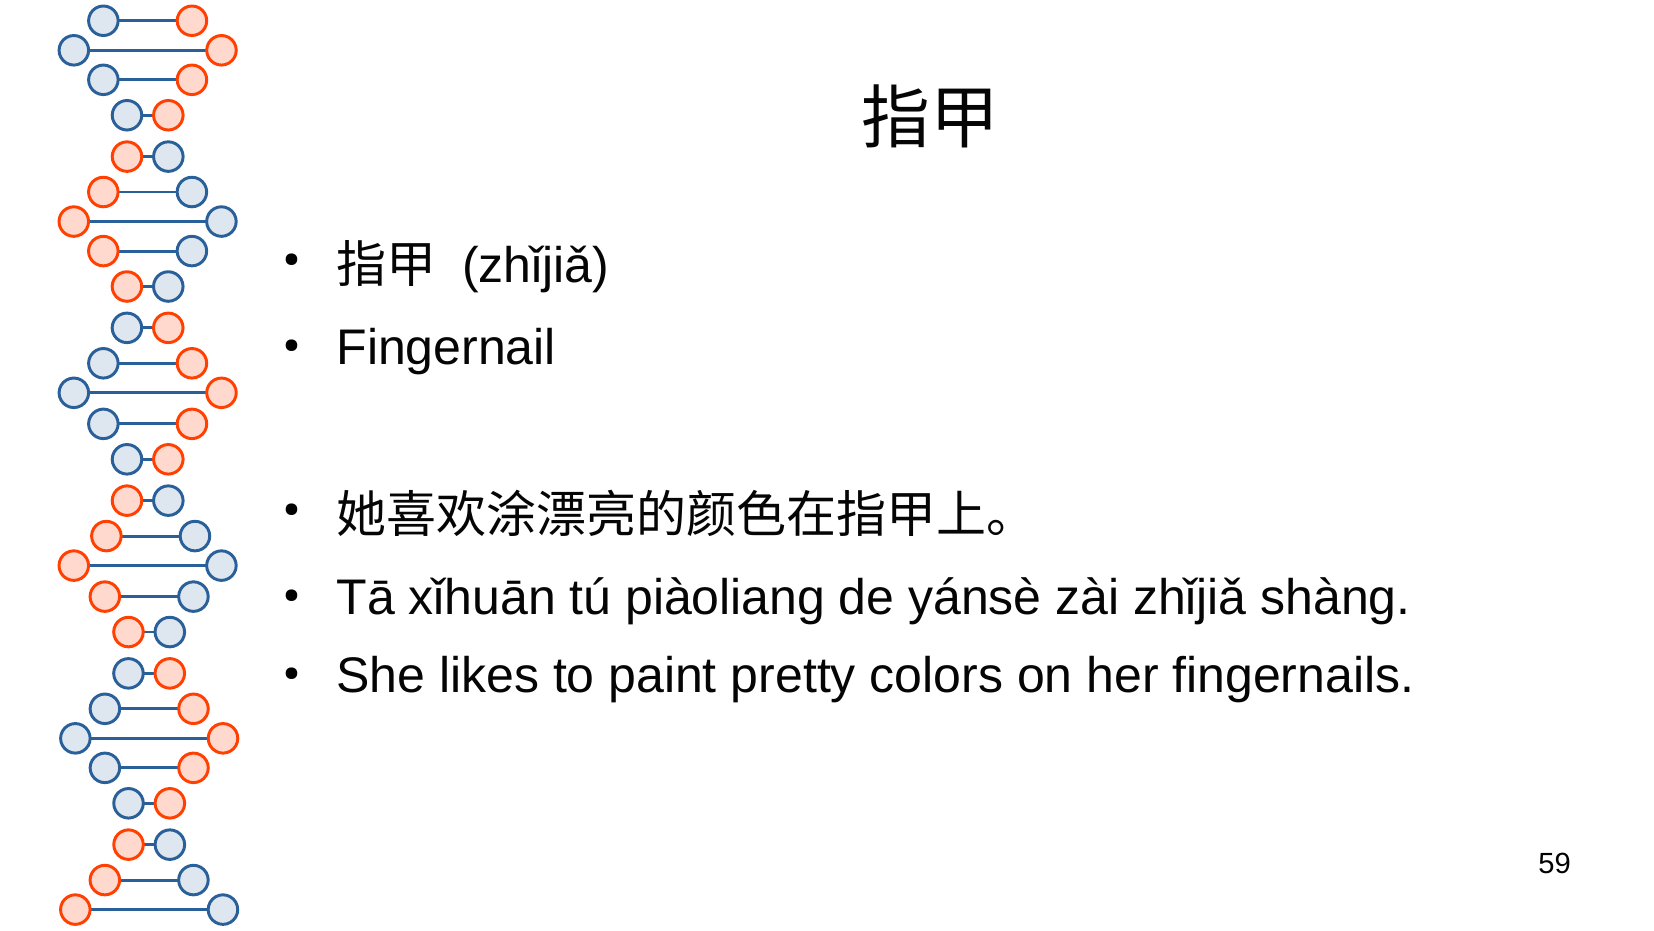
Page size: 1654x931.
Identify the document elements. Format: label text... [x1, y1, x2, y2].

title 指甲 [265, 35, 1595, 189]
list 指甲 (zhǐjiǎ) Fingernail 她喜欢涂漂亮的颜色在指甲上。 Tā xǐhuān tú piàoliang de yánsè zài zhǐjiǎ shàng. She likes to paint pretty colors on her fingernails. [265, 224, 1595, 764]
